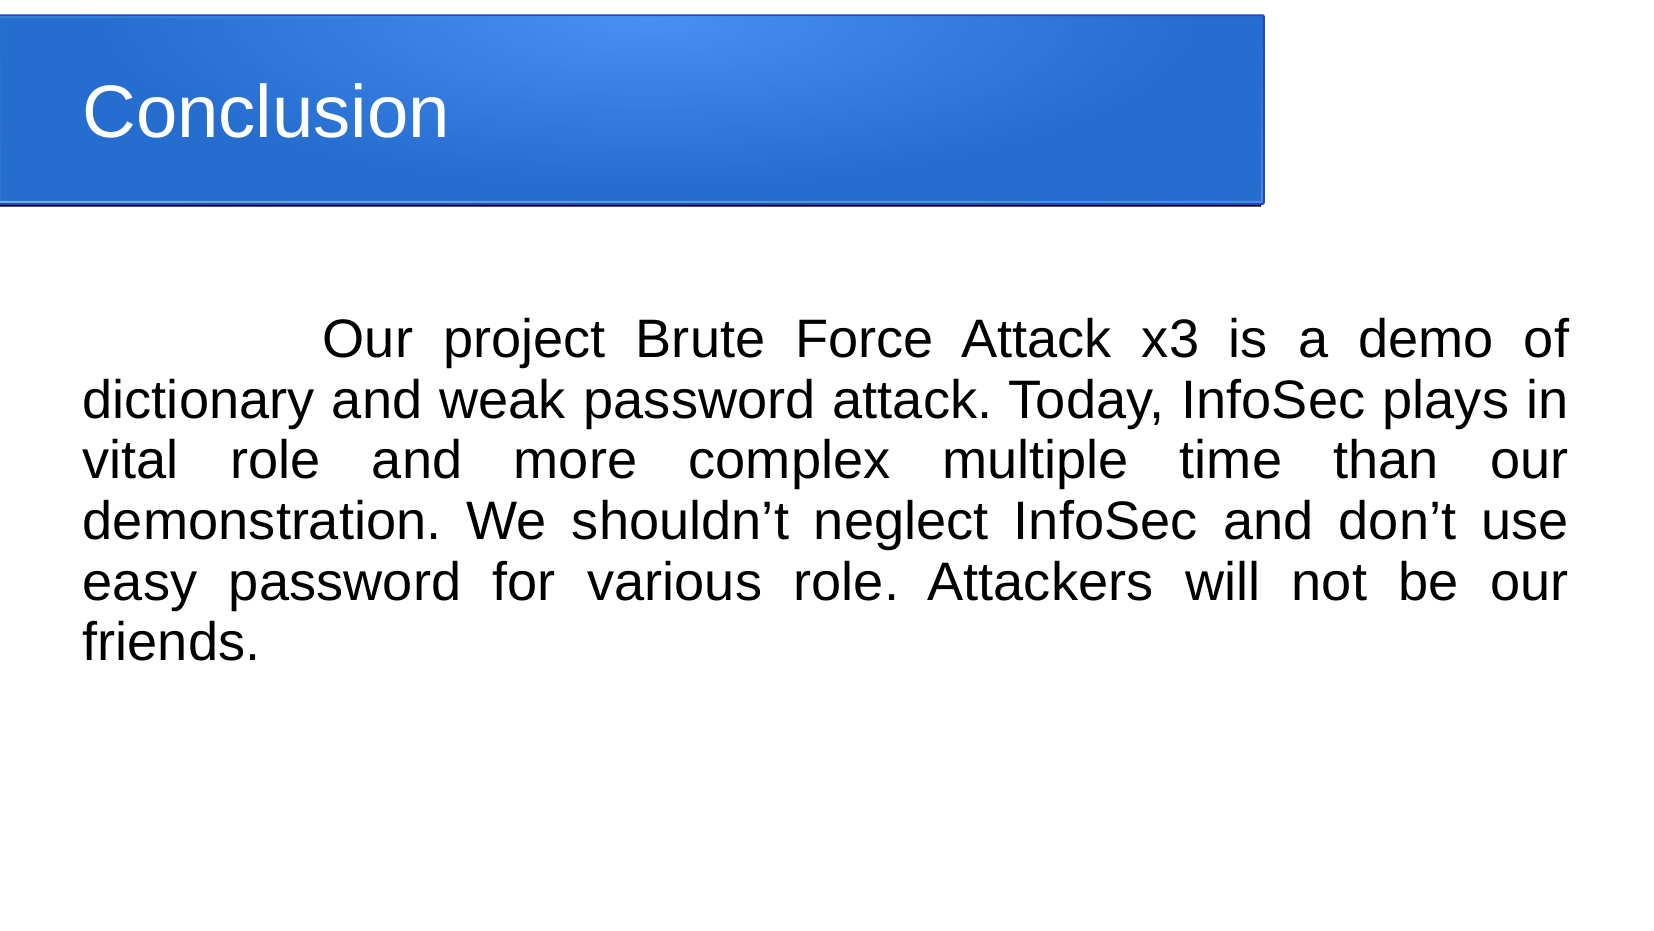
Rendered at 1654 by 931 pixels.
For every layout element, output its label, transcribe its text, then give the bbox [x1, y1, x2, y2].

title Conclusion [82, 35, 1235, 189]
list Our project Brute Force Attack x3 is a demo of dictionary and weak password attack. Today, InfoSec plays in vital role and more complex multiple time than our demonstration. We shouldn’t neglect InfoSec and don’t use easy password for various role. Attackers will not be our friends. [82, 224, 1571, 764]
